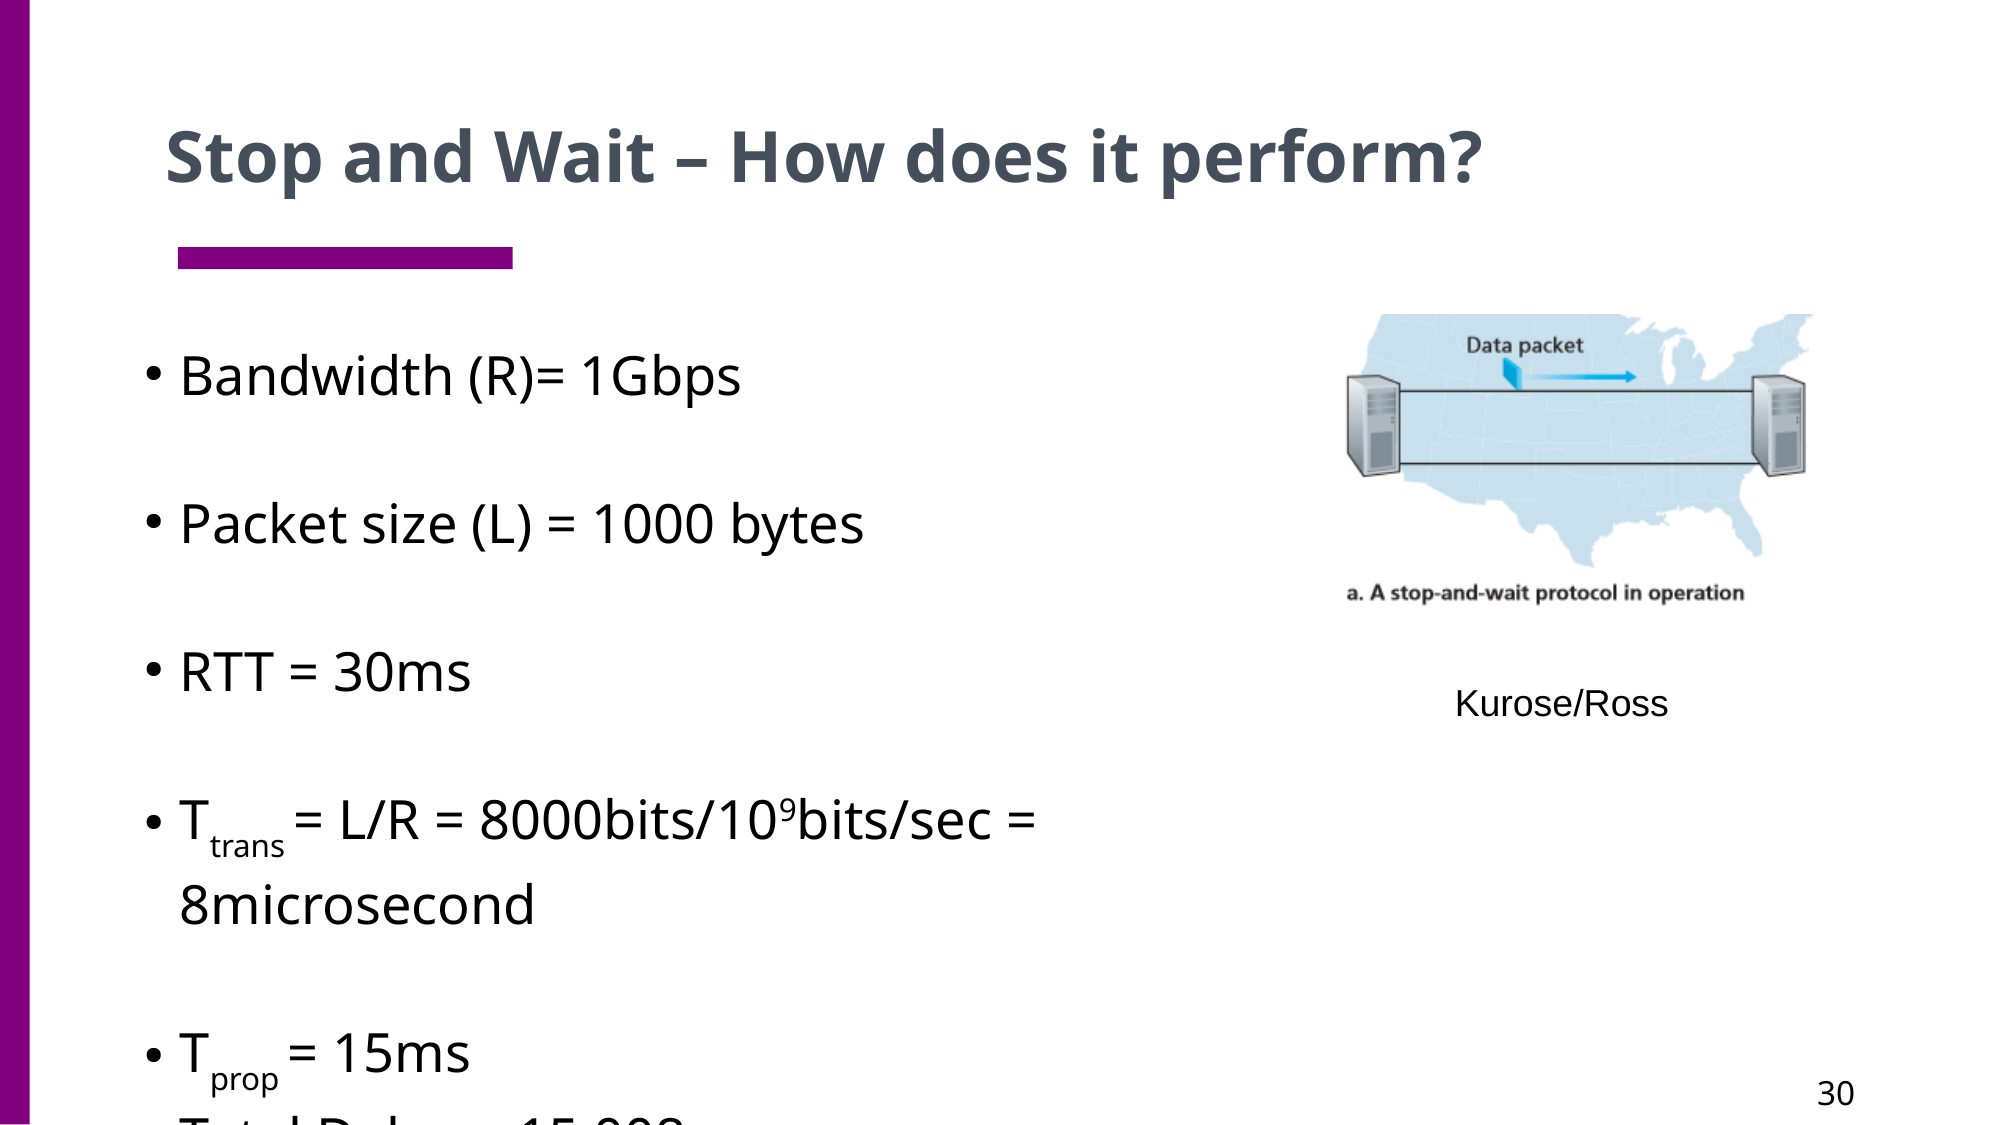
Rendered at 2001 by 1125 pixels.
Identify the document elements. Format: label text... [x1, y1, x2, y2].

picture [1288, 314, 1875, 623]
text_box Stop and Wait – How does it perform? [151, 0, 1849, 212]
text_box Kurose/Ross [1440, 675, 1684, 732]
text_box Bandwidth (R)= 1Gbps Packet size (L) = 1000 bytes RTT = 30ms Ttrans = L/R = 8000bits/109bits/sec = 8microsecond Tprop = 15ms Total Delay = 15.008 ms [129, 329, 1306, 1125]
